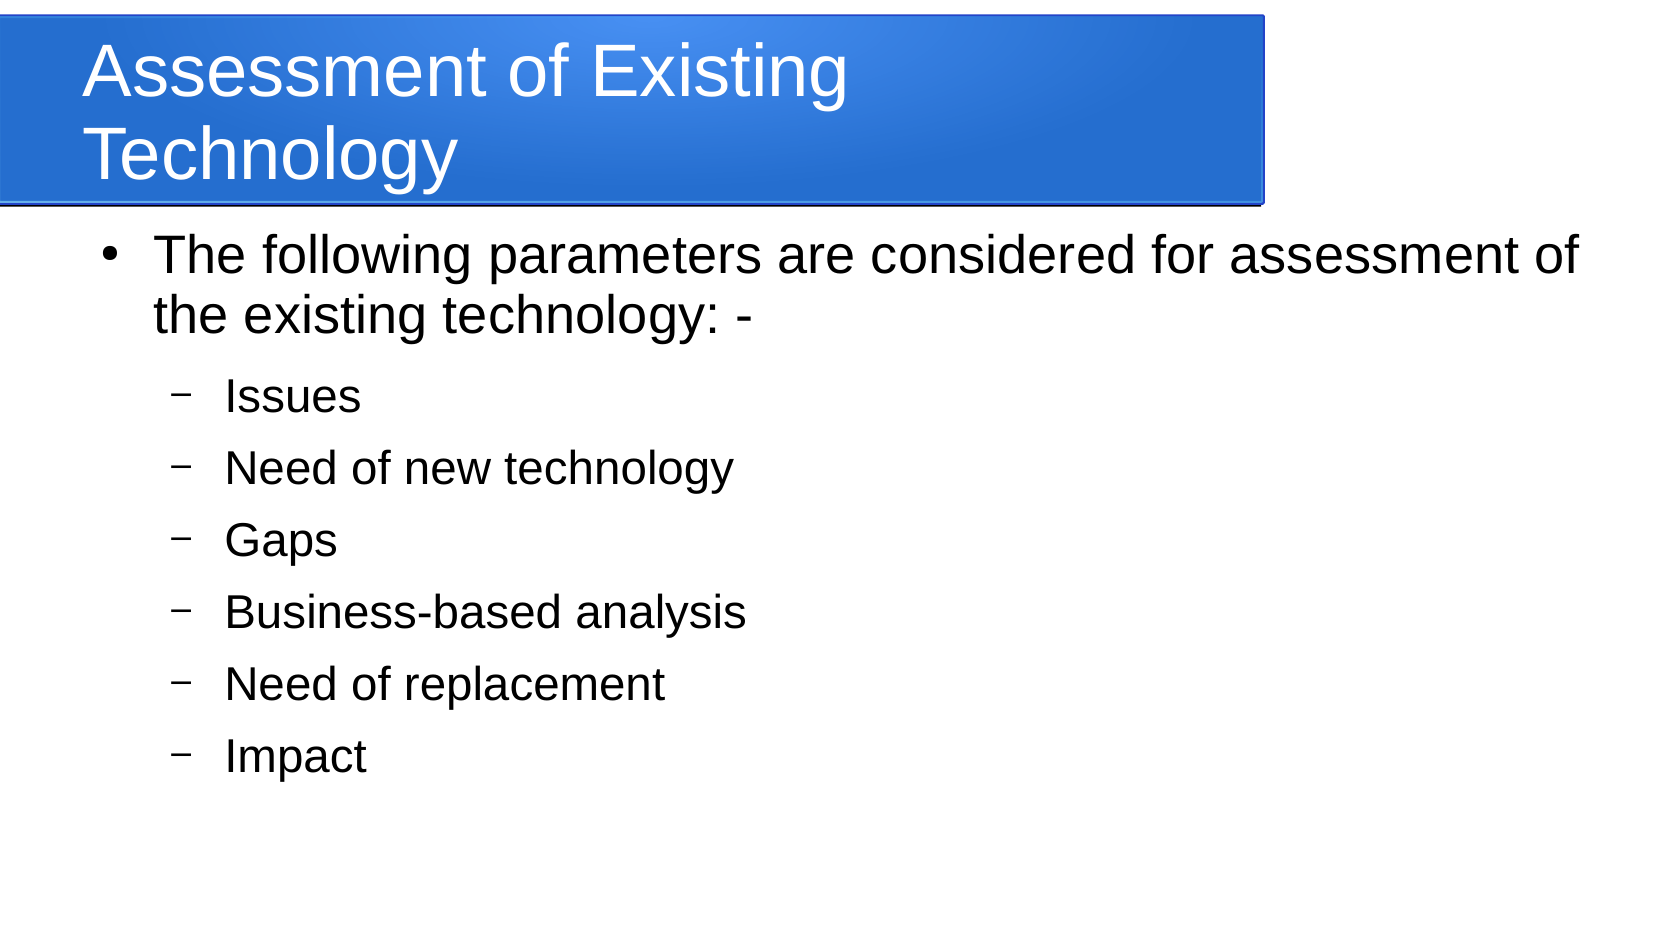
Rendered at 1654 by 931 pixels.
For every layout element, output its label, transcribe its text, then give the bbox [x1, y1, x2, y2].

title Assessment of Existing Technology [82, 29, 1235, 196]
list The following parameters are considered for assessment of the existing technology: - Issues Need of new technology Gaps Business-based analysis Need of replacement Impact [82, 224, 1591, 871]
